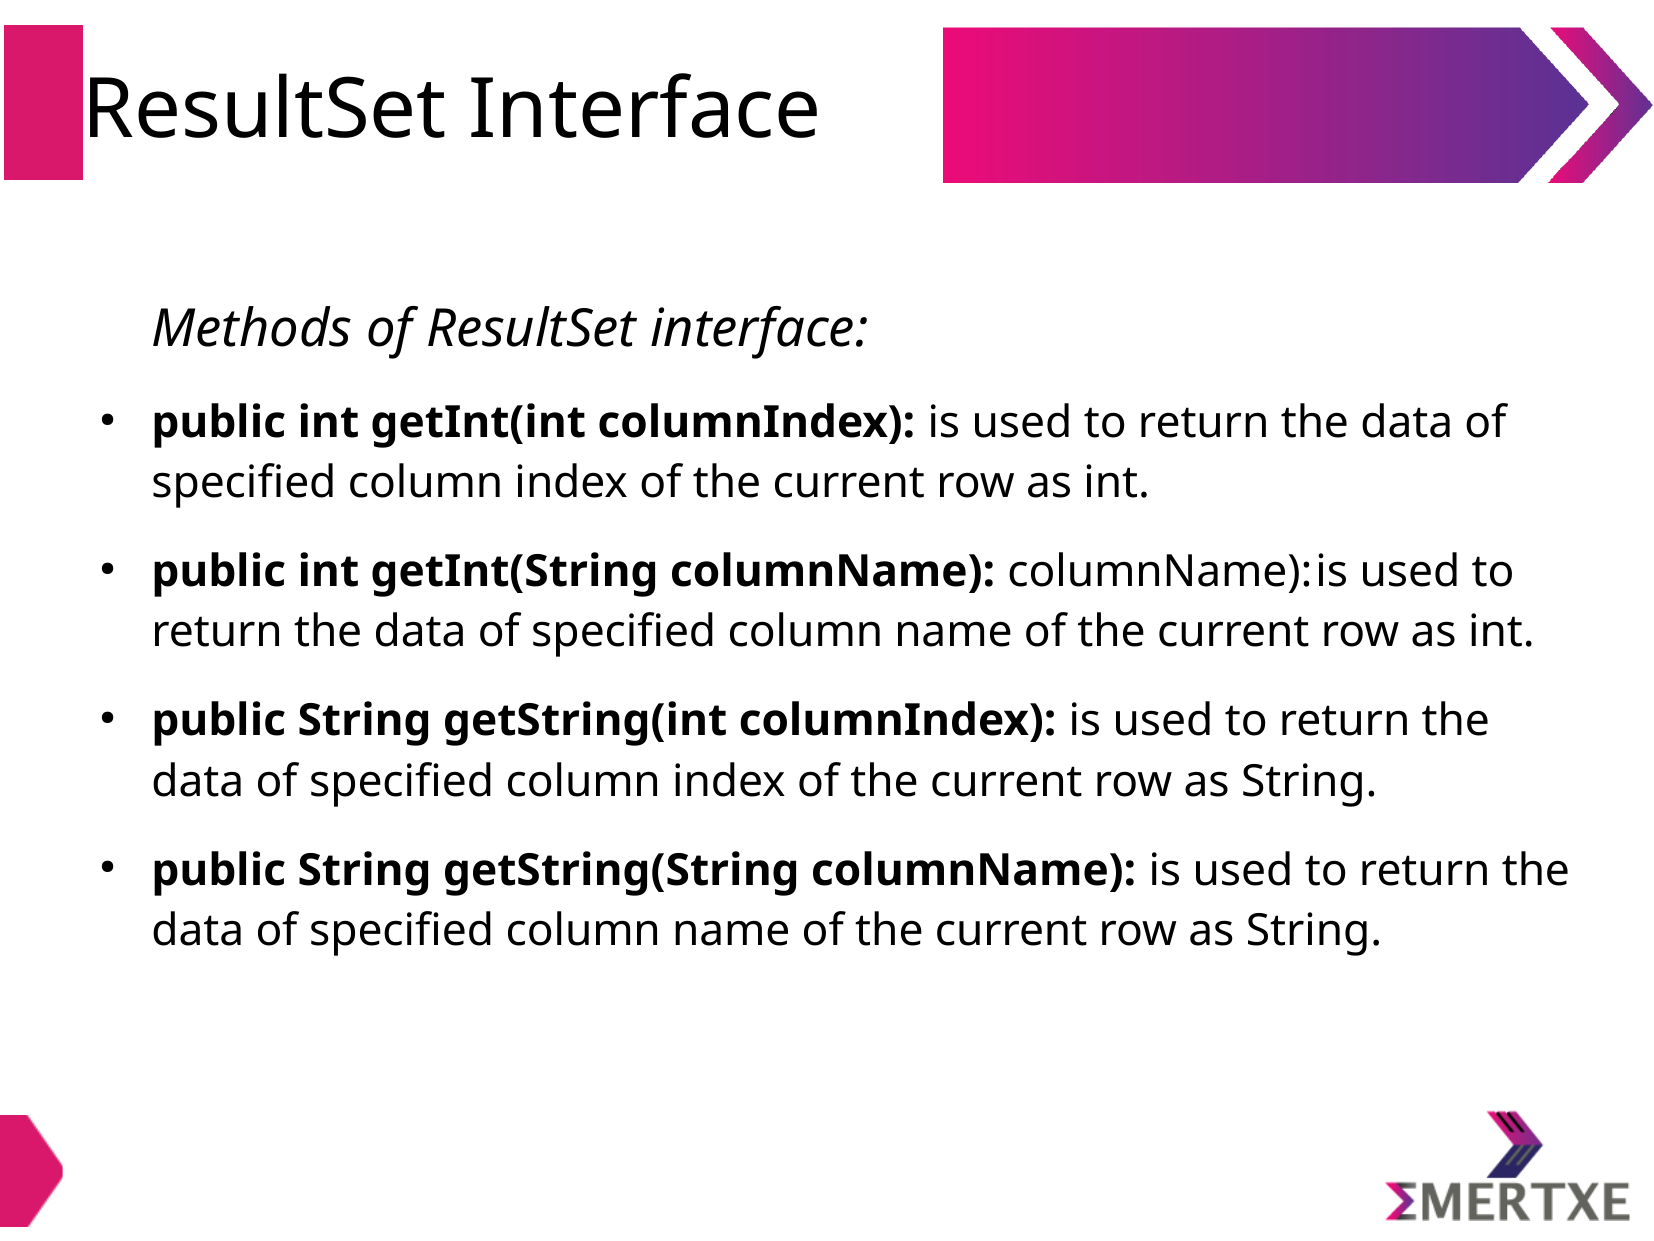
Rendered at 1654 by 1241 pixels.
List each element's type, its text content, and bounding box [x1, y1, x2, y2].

list Methods of ResultSet interface: public int getInt(int columnIndex): is used to return the data of specified column index of the current row as int. public int getInt(String columnName): columnName): is used to return the data of specified column name of the current row as int. public String getString(int columnIndex): is used to return the data of specified column index of the current row as String. public String getString(String columnName): is used to return the data of specified column name of the current row as String. [82, 290, 1571, 1010]
picture [1571, 27, 1653, 183]
title ResultSet Interface [82, 2, 1571, 210]
picture [1385, 1107, 1631, 1221]
